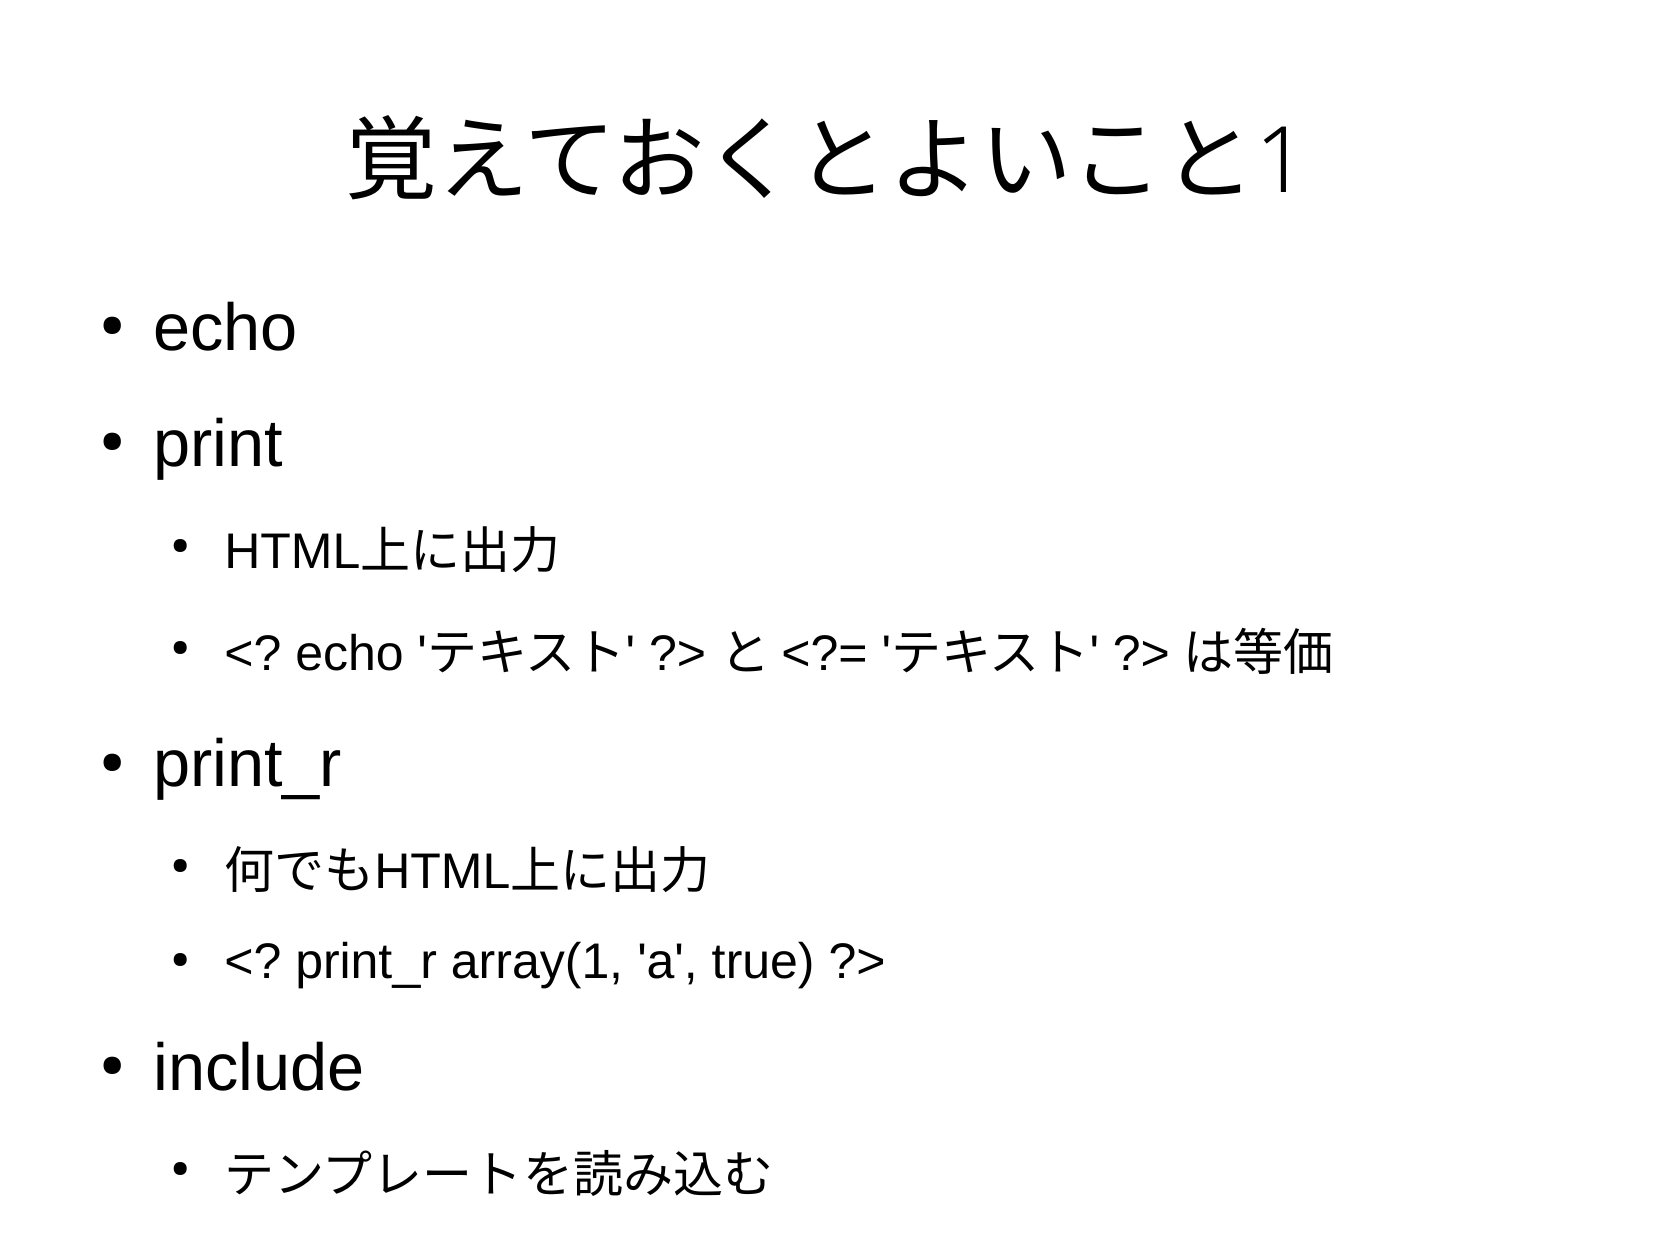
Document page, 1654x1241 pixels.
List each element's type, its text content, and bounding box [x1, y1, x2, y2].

list echo print HTML上に出力 <? echo 'テキスト' ?> と <?= 'テキスト' ?> は等価 print_r 何でもHTML上に出力 <? print_r array(1, 'a', true) ?> include テンプレートを読み込む [82, 290, 1571, 1134]
title 覚えておくとよいこと1 [82, 49, 1571, 257]
